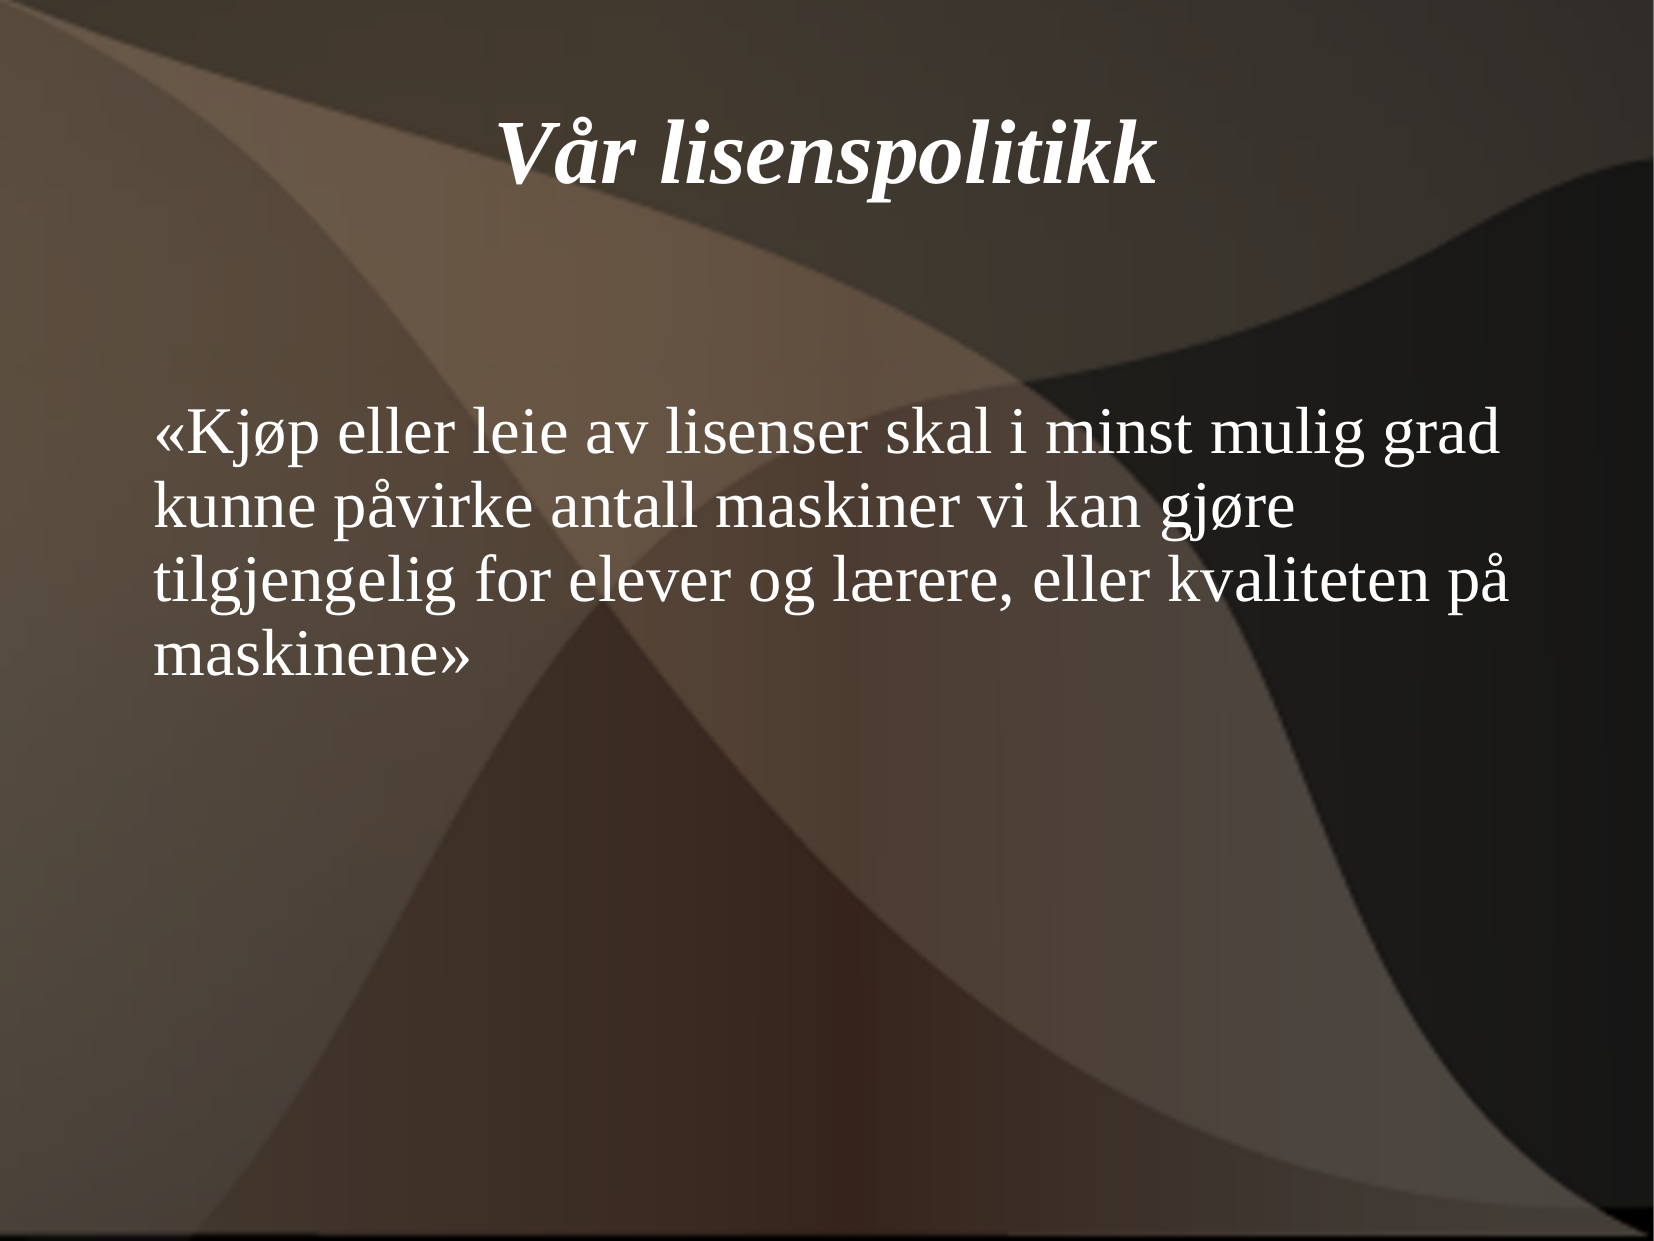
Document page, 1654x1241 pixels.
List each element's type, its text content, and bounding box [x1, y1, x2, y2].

picture [0, 0, 1654, 1241]
list «Kjøp eller leie av lisenser skal i minst mulig grad kunne påvirke antall maskiner vi kan gjøre tilgjengelig for elever og lærere, eller kvaliteten på maskinene» [82, 290, 1571, 1094]
title Vår lisenspolitikk [82, 56, 1571, 250]
